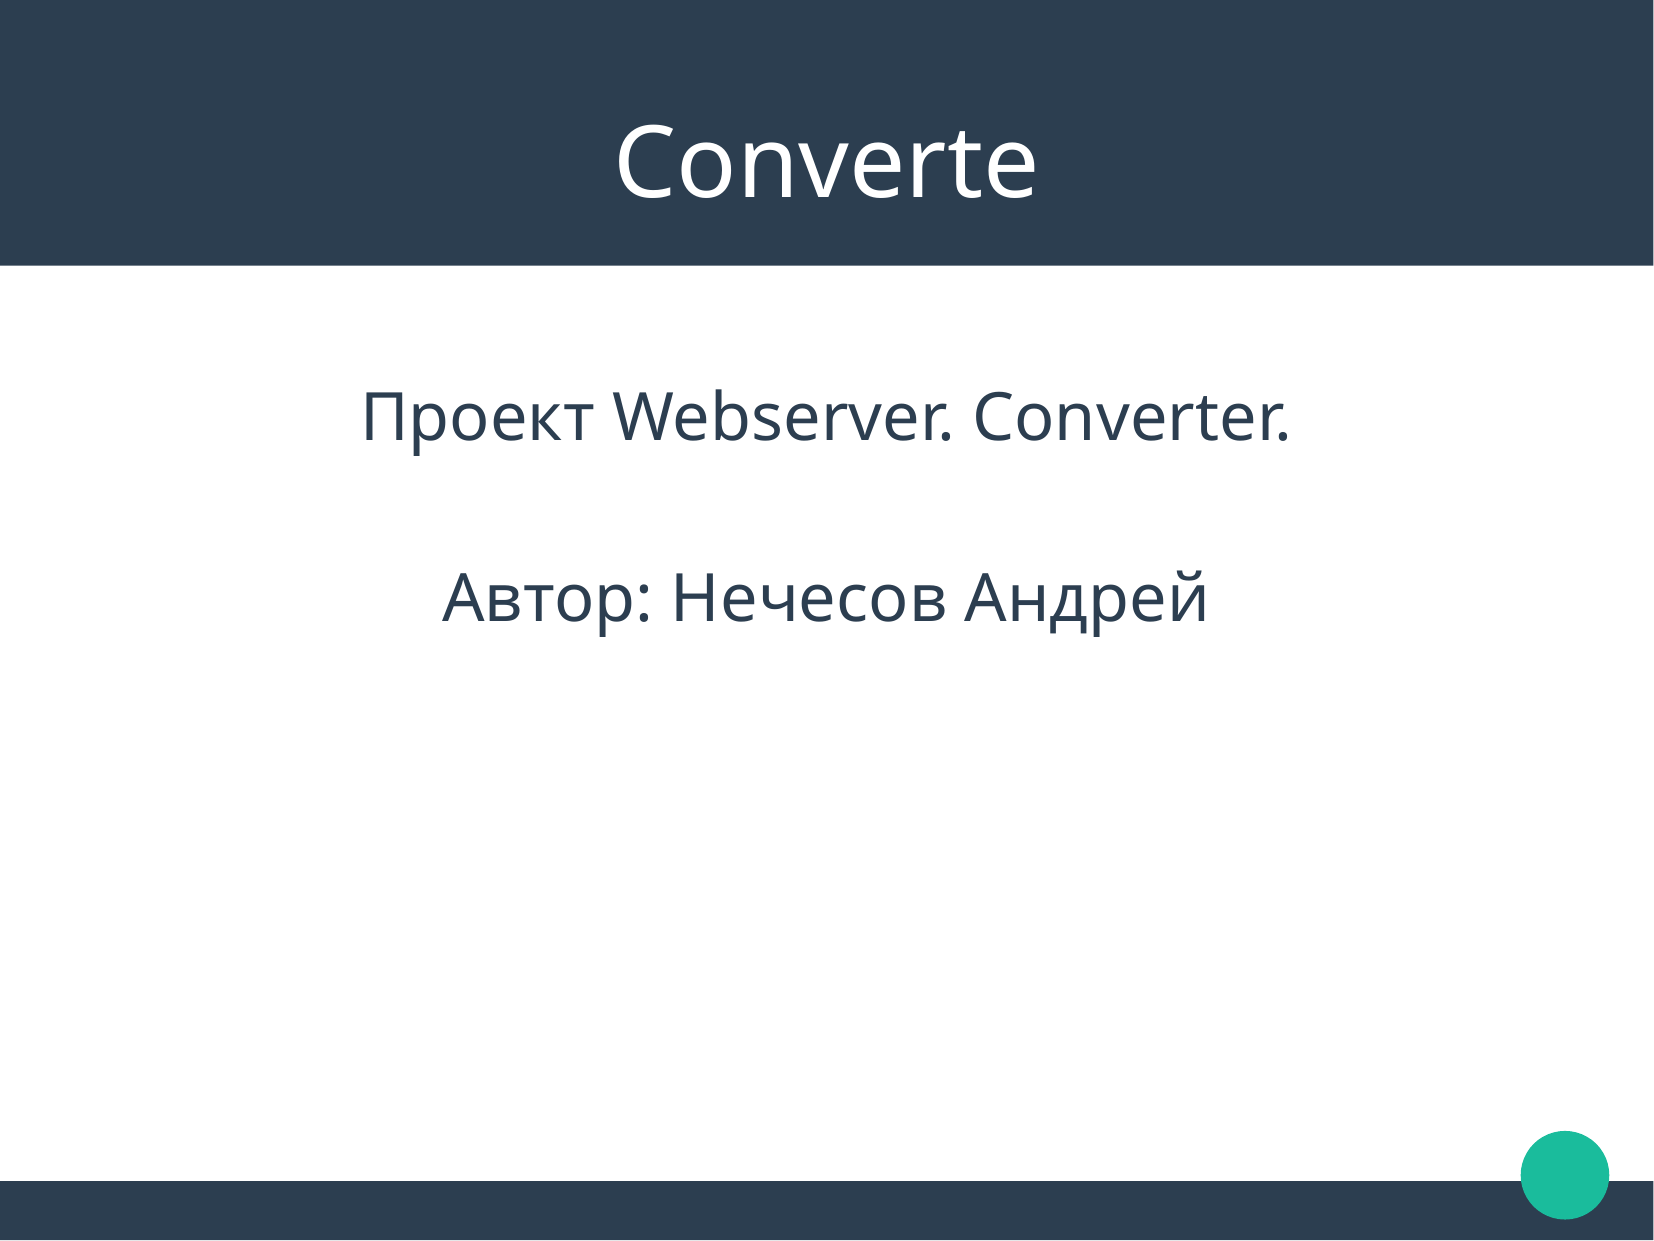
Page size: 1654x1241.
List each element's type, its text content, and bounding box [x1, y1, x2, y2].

text_box Converter [590, 82, 1063, 224]
subtitle Проект Webserver. Converter. Автор: Нечесов Андрей [59, 49, 1595, 779]
